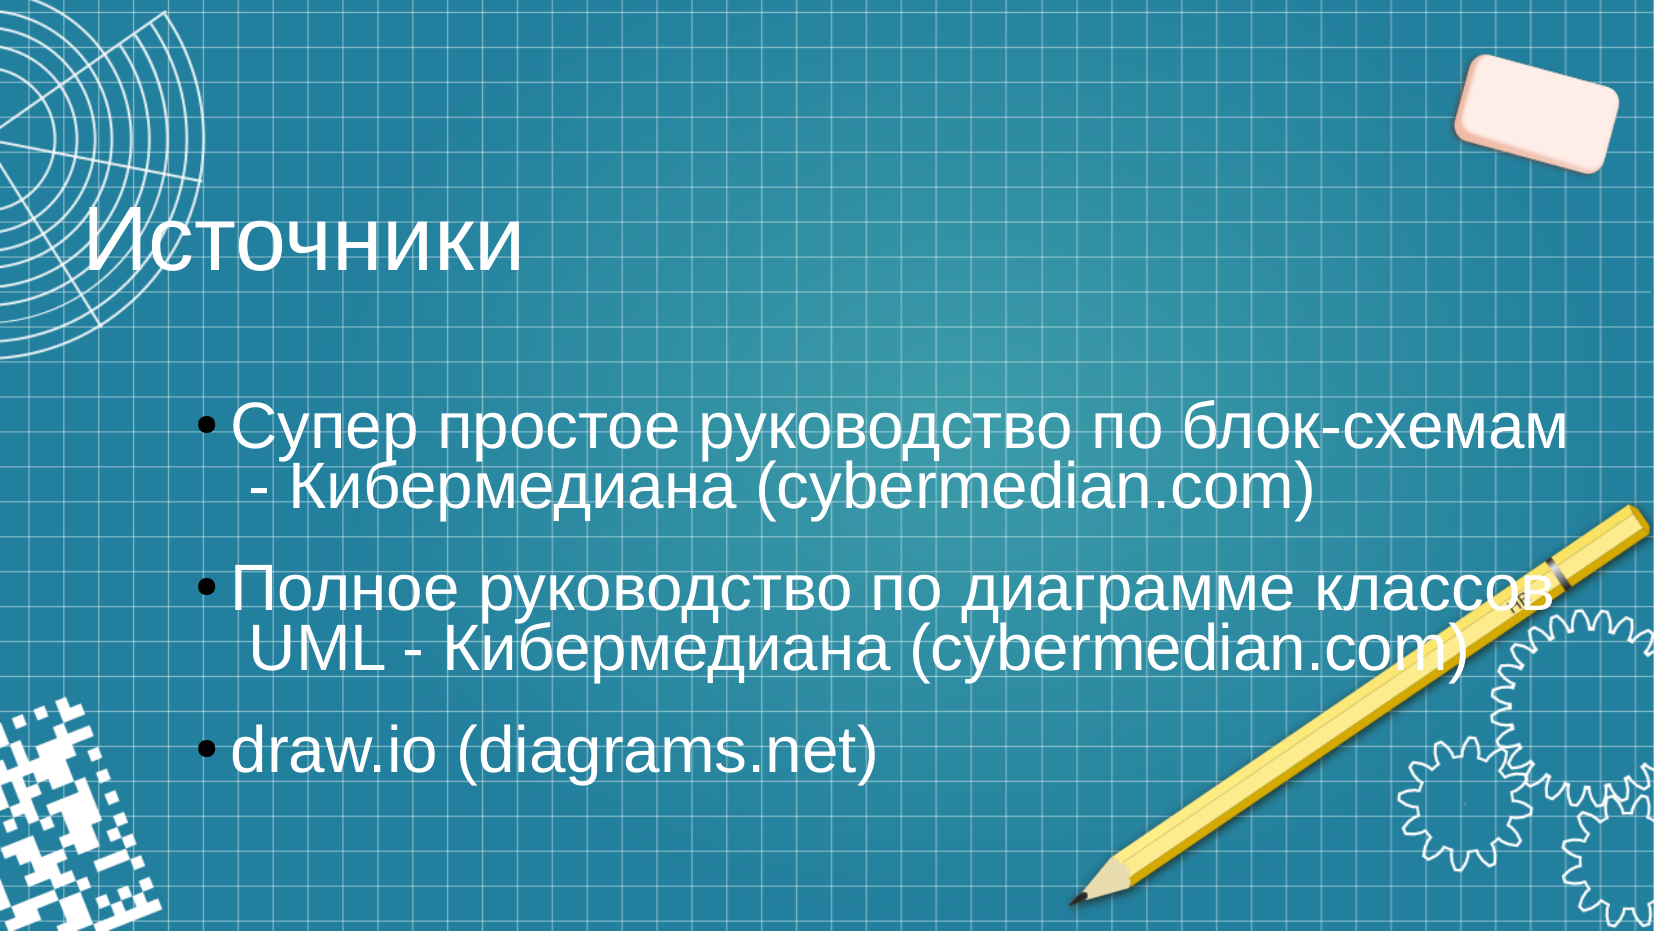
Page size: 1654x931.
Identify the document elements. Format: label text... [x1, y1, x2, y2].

title Источники [82, 132, 1571, 346]
list Супер простое руководство по блок-схемам - Кибермедиана (cybermedian.com) Полное руководство по диаграмме классов UML - Кибермедиана (cybermedian.com) draw.io (diagrams.net) [82, 389, 1571, 842]
picture [0, 0, 1654, 931]
